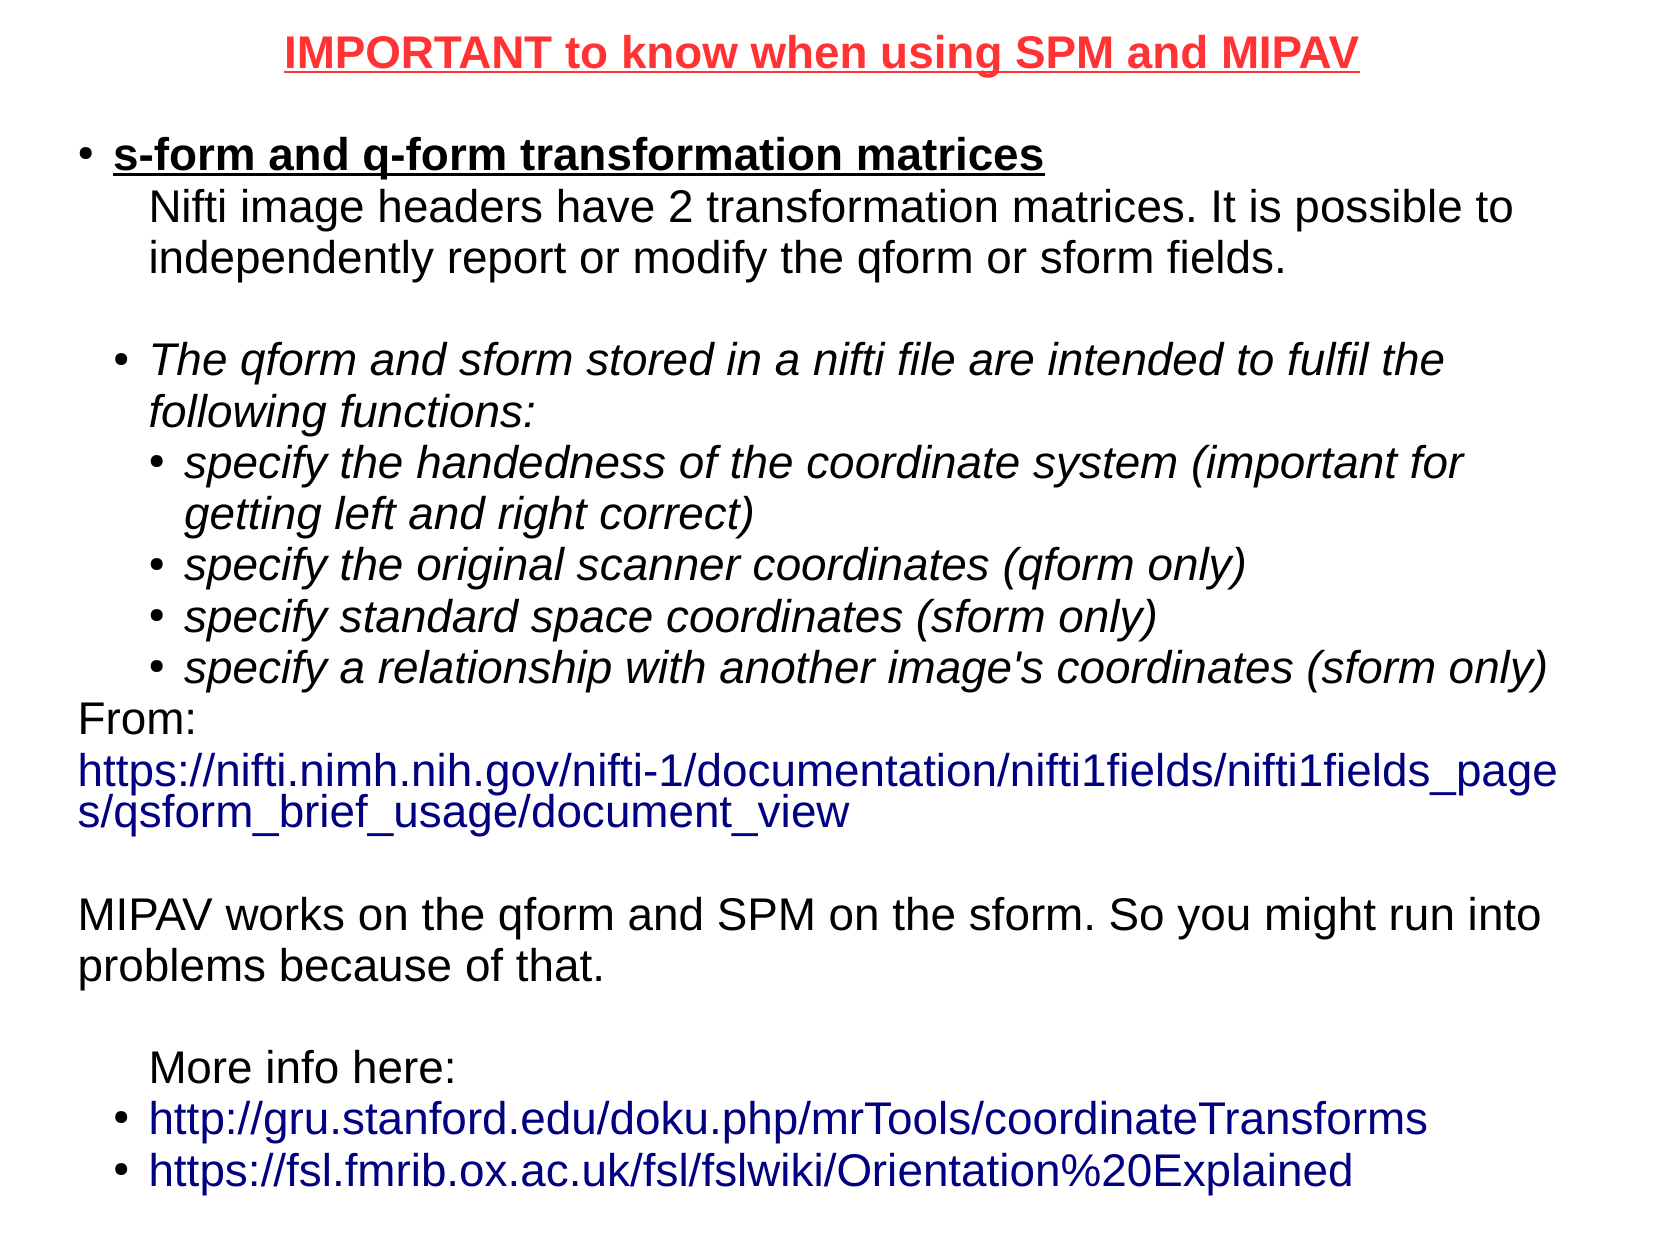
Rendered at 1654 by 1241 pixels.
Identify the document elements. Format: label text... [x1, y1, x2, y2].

text_box IMPORTANT to know when using SPM and MIPAV s-form and q-form transformation matrices Nifti image headers have 2 transformation matrices. It is possible to independently report or modify the qform or sform fields. The qform and sform stored in a nifti file are intended to fulfil the following functions: specify the handedness of the coordinate system (important for getting left and right correct) specify the original scanner coordinates (qform only) specify standard space coordinates (sform only) specify a relationship with another image's coordinates (sform only) From: https://nifti.nimh.nih.gov/nifti-1/documentation/nifti1fields/nifti1fields_pages/qsform_brief_usage/document_view MIPAV works on the qform and SPM on the sform. So you might run into problems because of that. More info here: http://gru.stanford.edu/doku.php/mrTools/coordinateTransforms https://fsl.fmrib.ox.ac.uk/fsl/fslwiki/Orientation%20Explained [77, 26, 1566, 1155]
